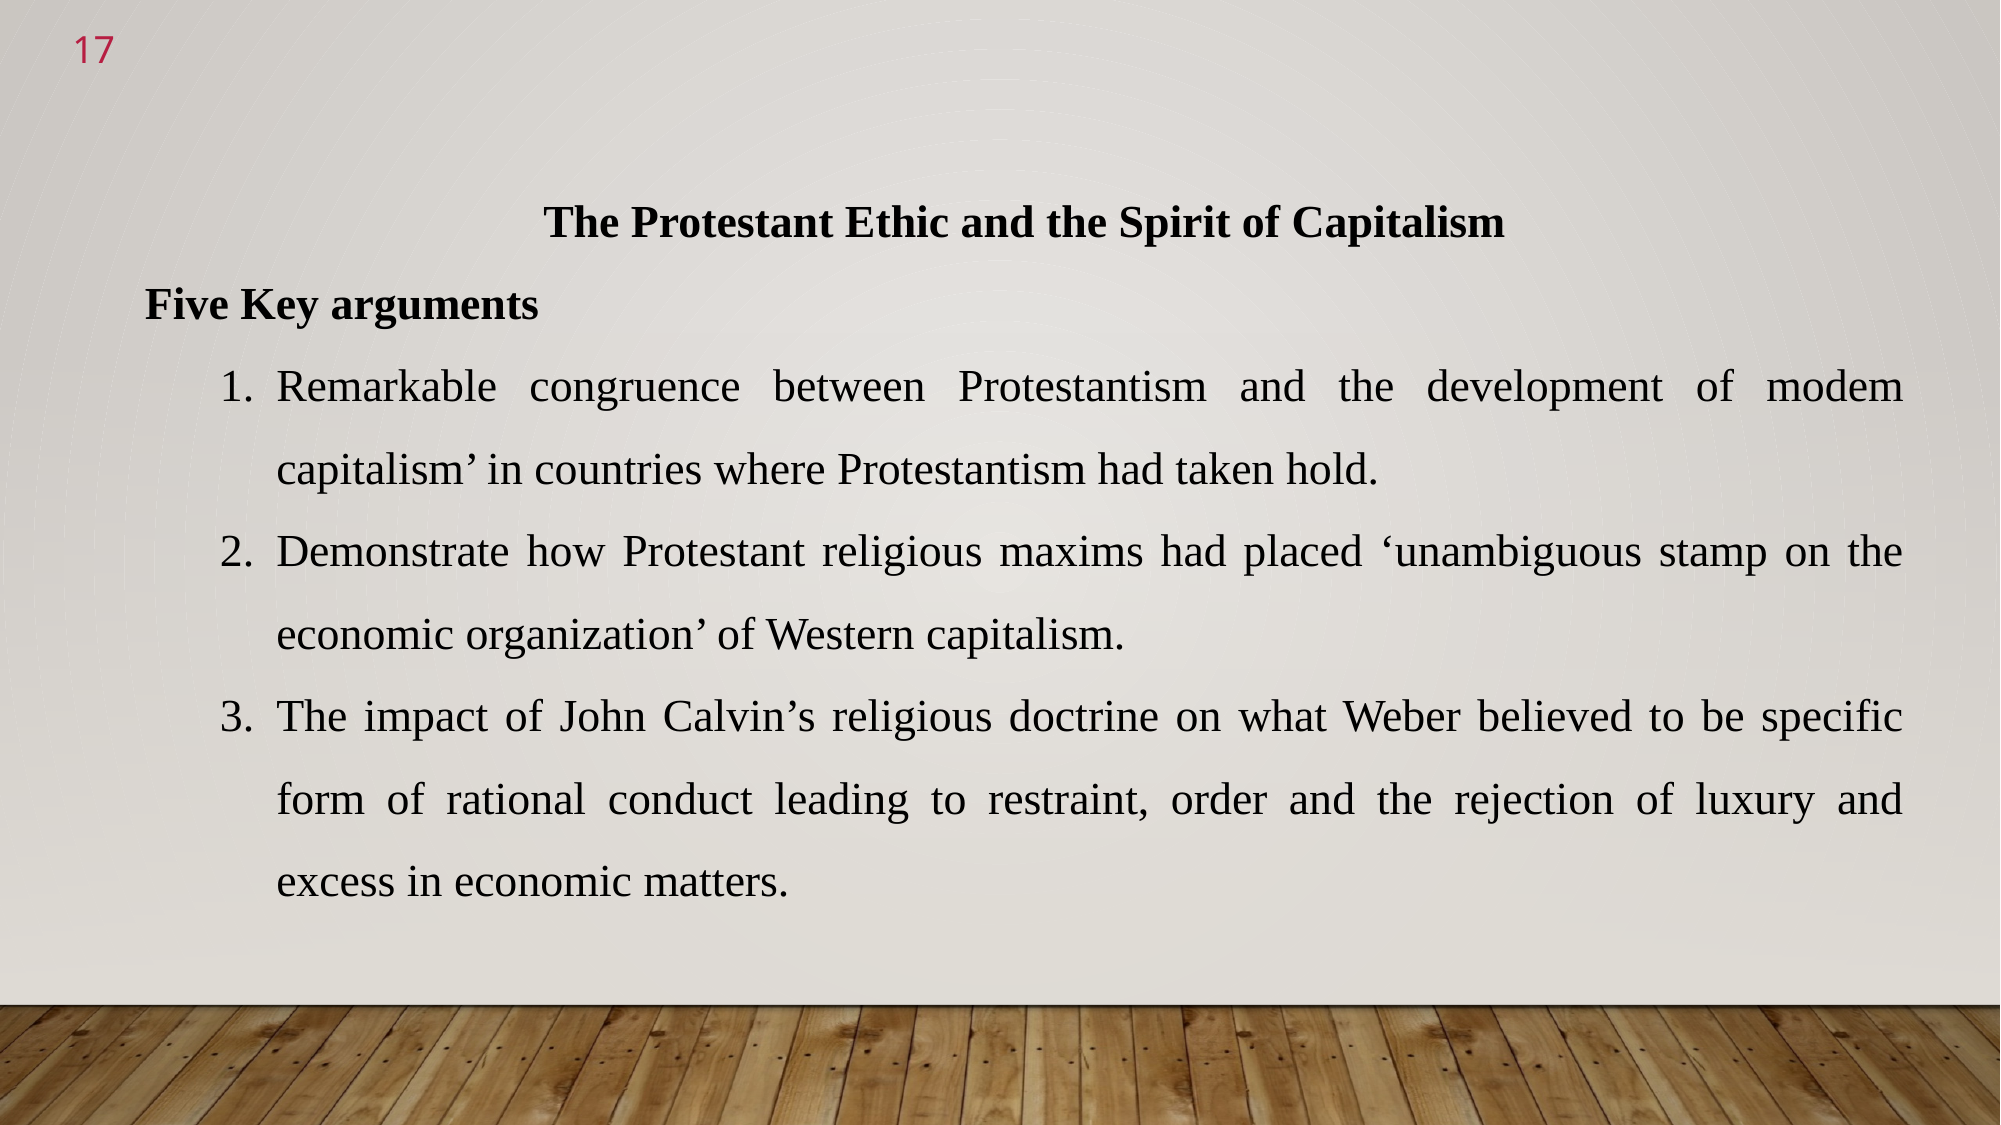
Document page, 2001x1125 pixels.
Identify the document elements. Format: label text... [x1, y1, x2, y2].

text_box The Protestant Ethic and the Spirit of Capitalism Five Key arguments Remarkable congruence between Protestantism and the development of modem capitalism’ in countries where Protestantism had taken hold. Demonstrate how Protestant religious maxims had placed ‘unambiguous stamp on the economic organization’ of Western capitalism. The impact of John Calvin’s religious doctrine on what Weber believed to be specific form of rational conduct leading to restraint, order and the rejection of luxury and excess in economic matters. [130, 101, 1920, 914]
slide_number 21 [0, 18, 131, 102]
picture [0, 1005, 2000, 1125]
